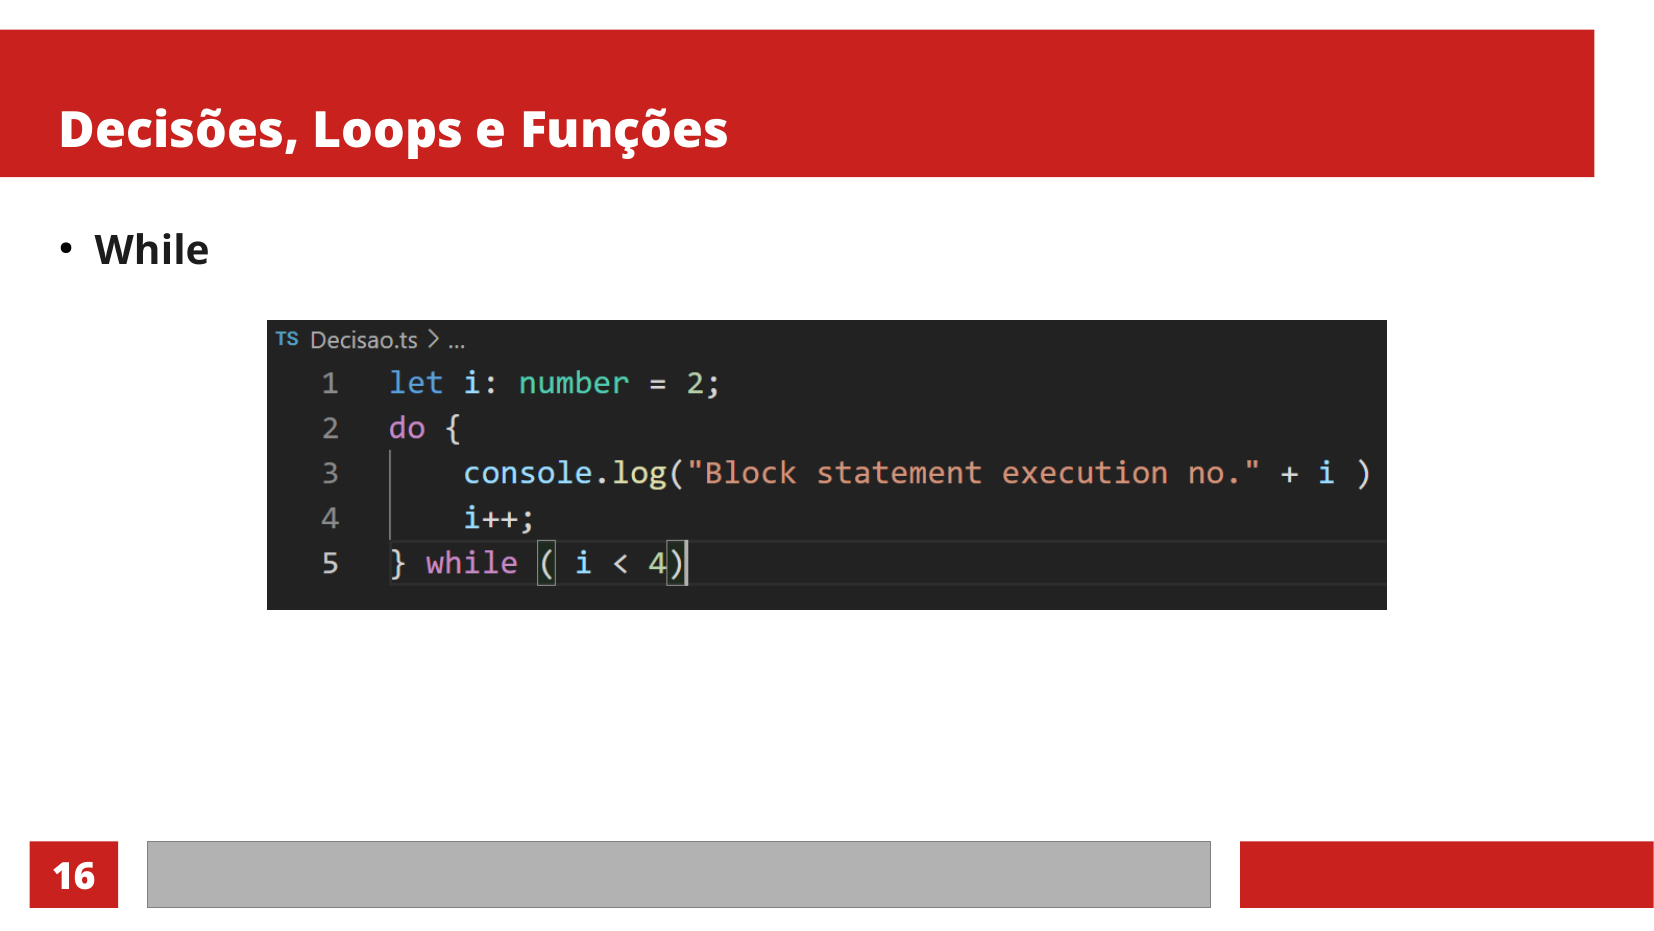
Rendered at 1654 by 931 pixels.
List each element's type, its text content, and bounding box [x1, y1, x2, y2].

picture [267, 320, 1387, 610]
list While [59, 221, 1565, 798]
title Decisões, Loops e Funções [59, 44, 1595, 163]
